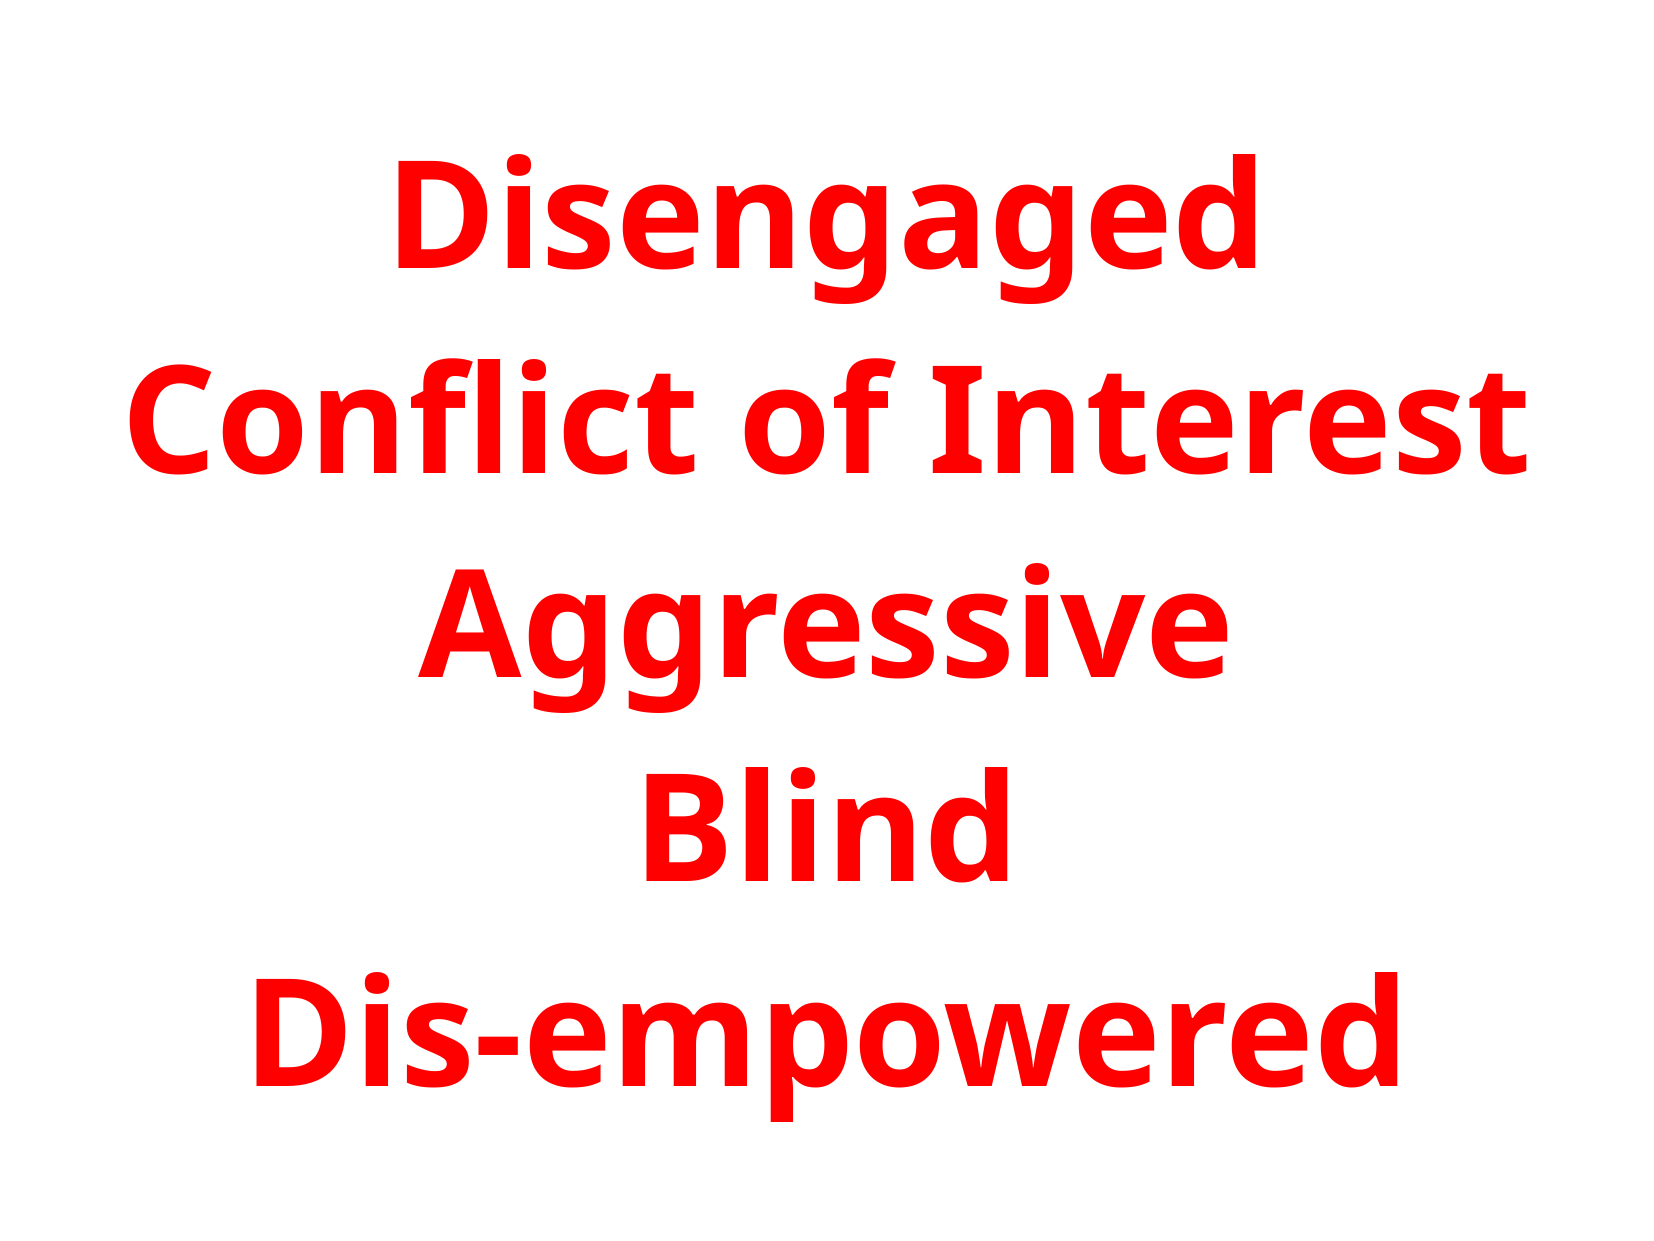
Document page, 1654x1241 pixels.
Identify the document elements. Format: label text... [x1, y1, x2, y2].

title Disengaged Conflict of Interest Aggressive Blind Dis-empowered [59, 57, 1595, 1182]
